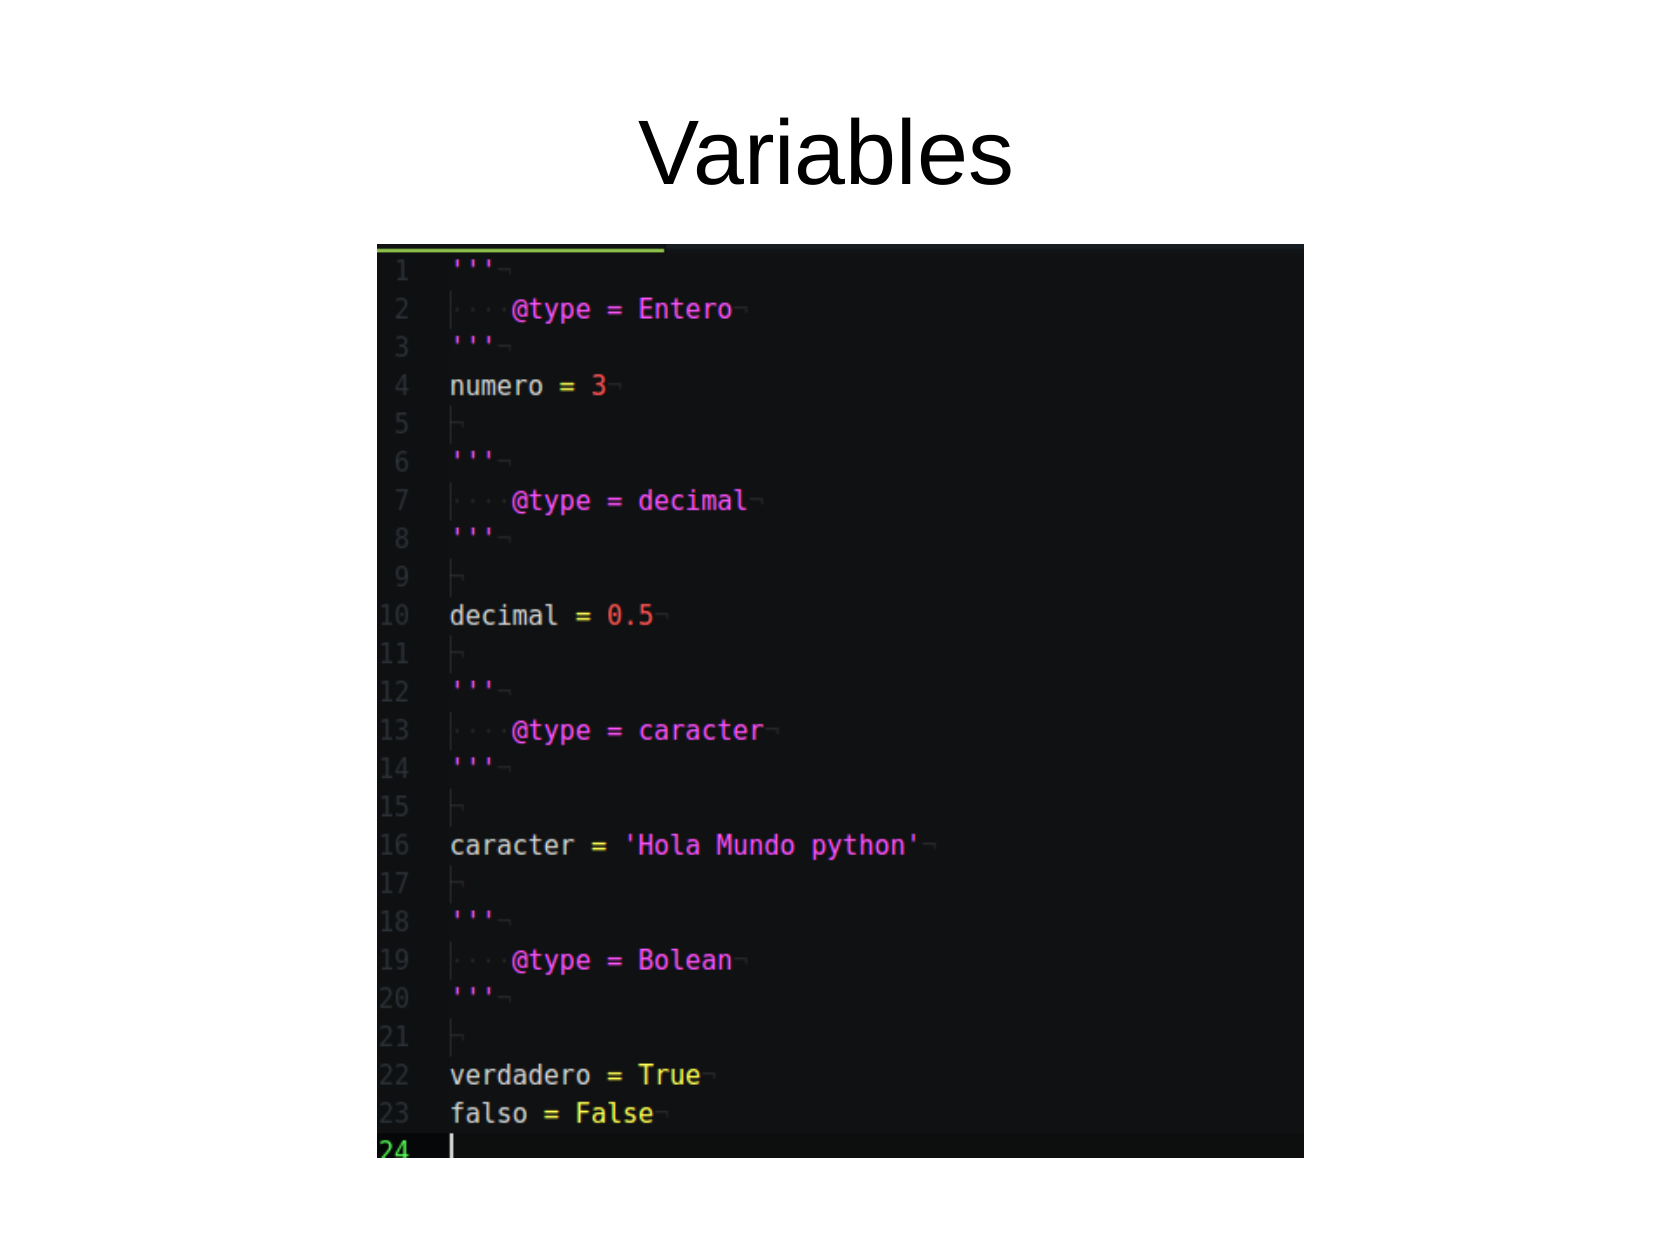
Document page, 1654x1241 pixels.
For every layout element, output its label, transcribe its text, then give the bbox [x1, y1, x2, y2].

title Variables [82, 49, 1571, 257]
picture [377, 244, 1304, 1158]
